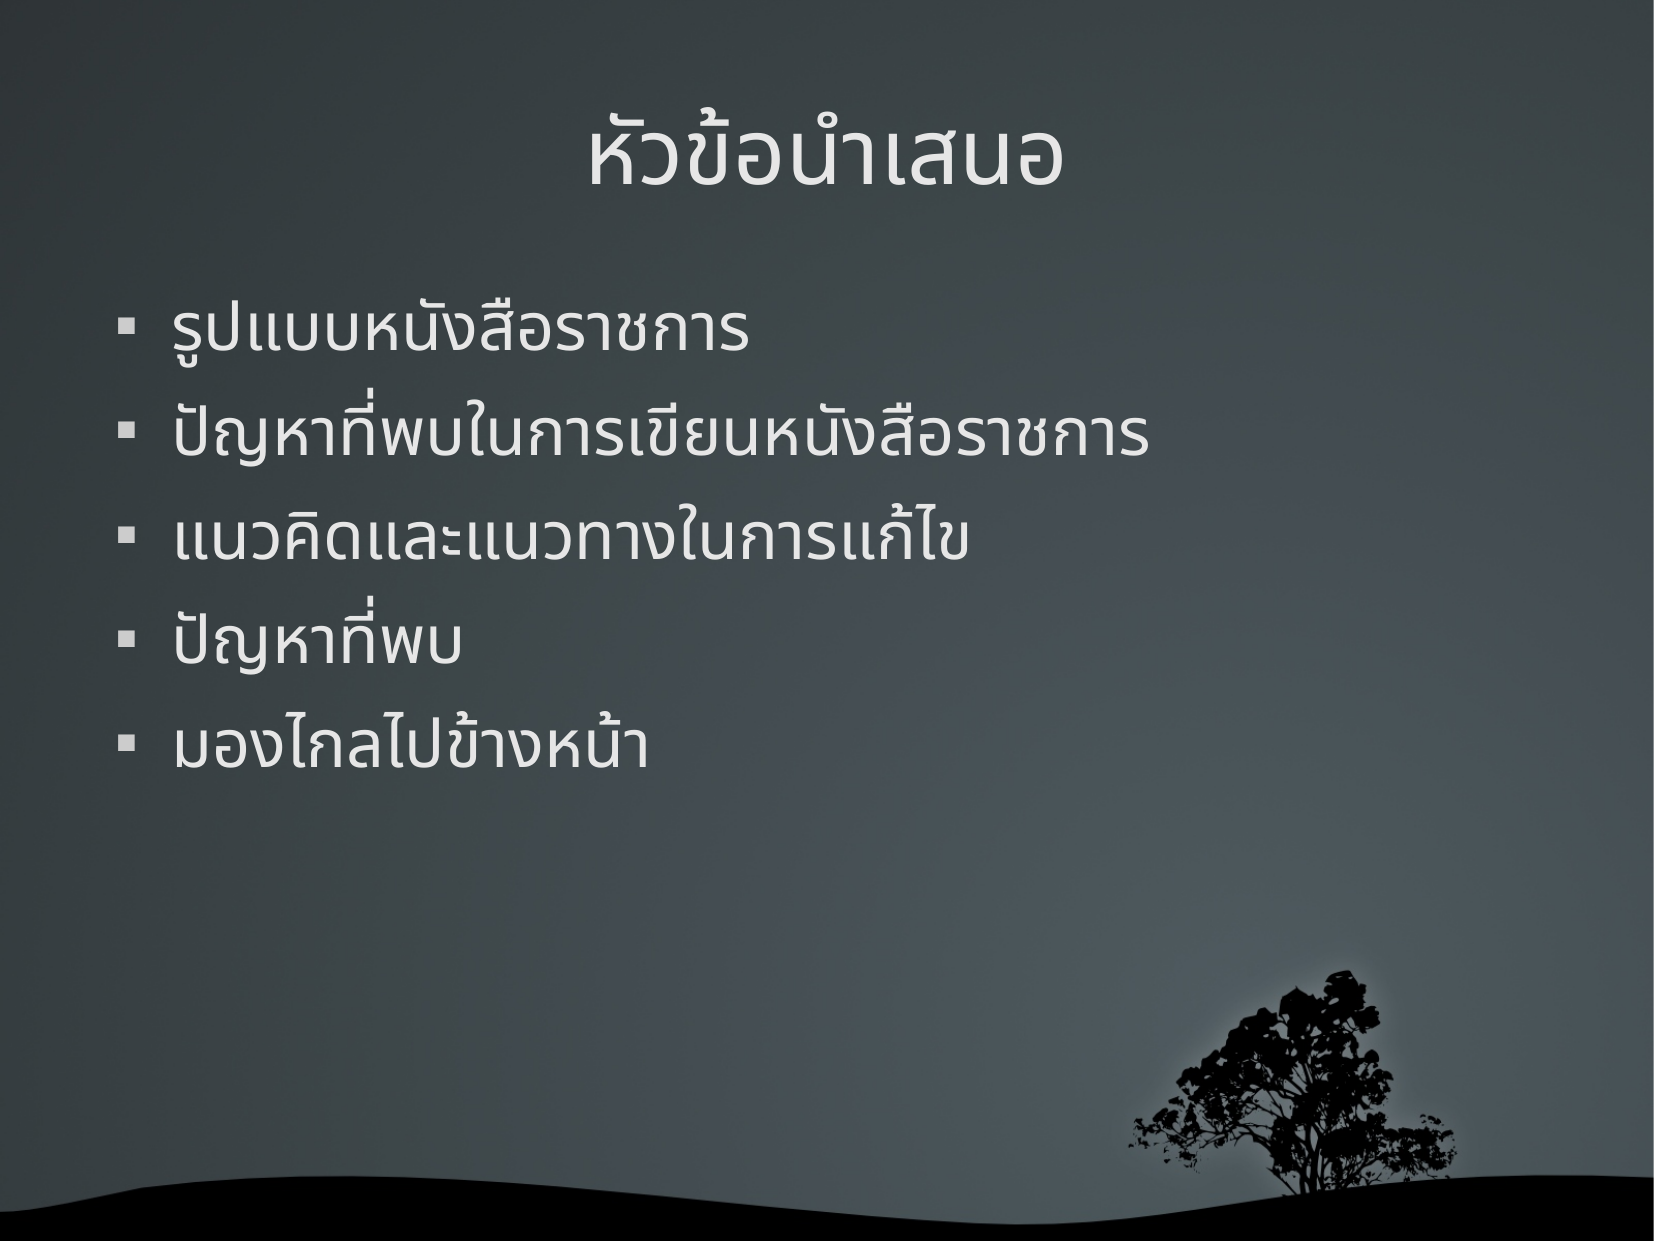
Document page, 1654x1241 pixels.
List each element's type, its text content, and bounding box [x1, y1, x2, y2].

picture [0, 0, 1654, 1241]
title หัวข้อนำเสนอ [82, 49, 1571, 257]
list รูปแบบหนังสือราชการ ปัญหาที่พบในการเขียนหนังสือราชการ แนวคิดและแนวทางในการแก้ไข ปัญหาที่พบ มองไกลไปข้างหน้า [82, 290, 1571, 1109]
